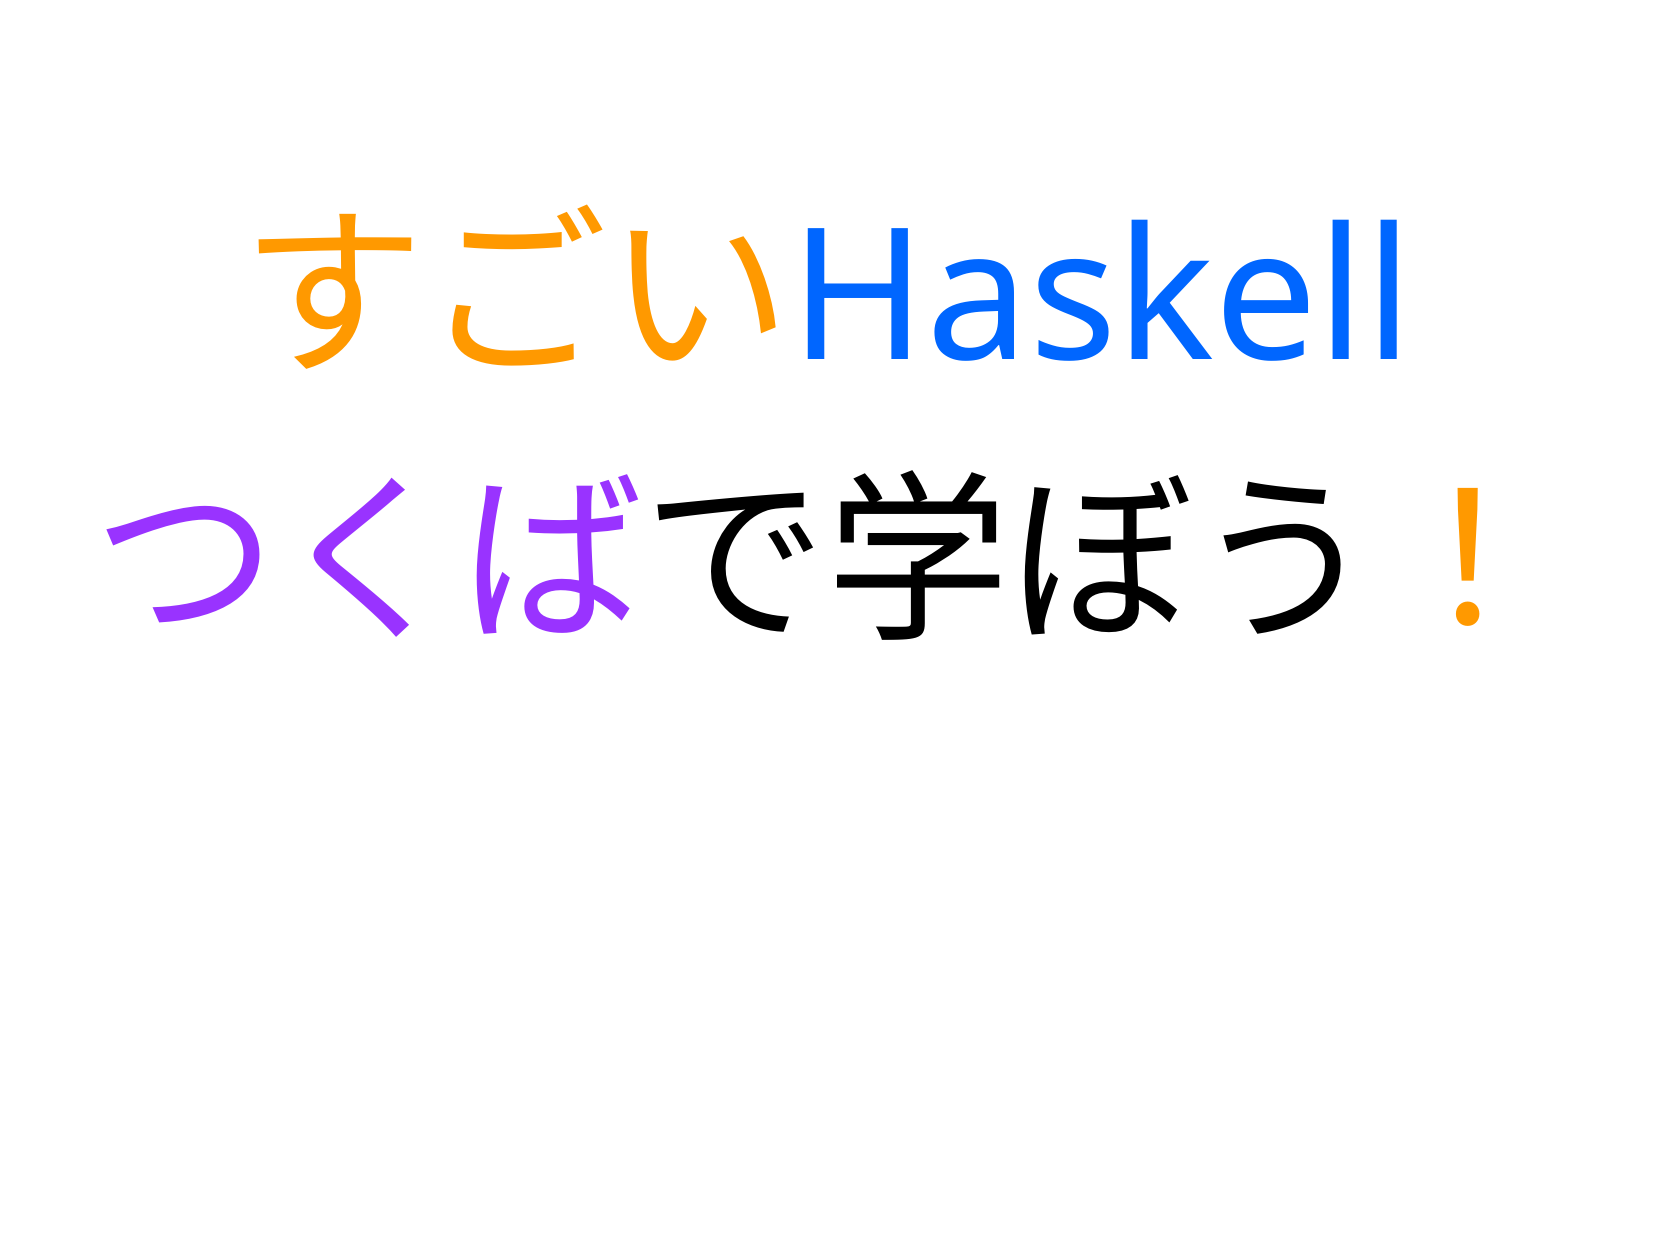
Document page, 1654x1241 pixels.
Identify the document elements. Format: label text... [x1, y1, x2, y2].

title すごいHaskell つくばで学ぼう！ [82, 157, 1571, 669]
